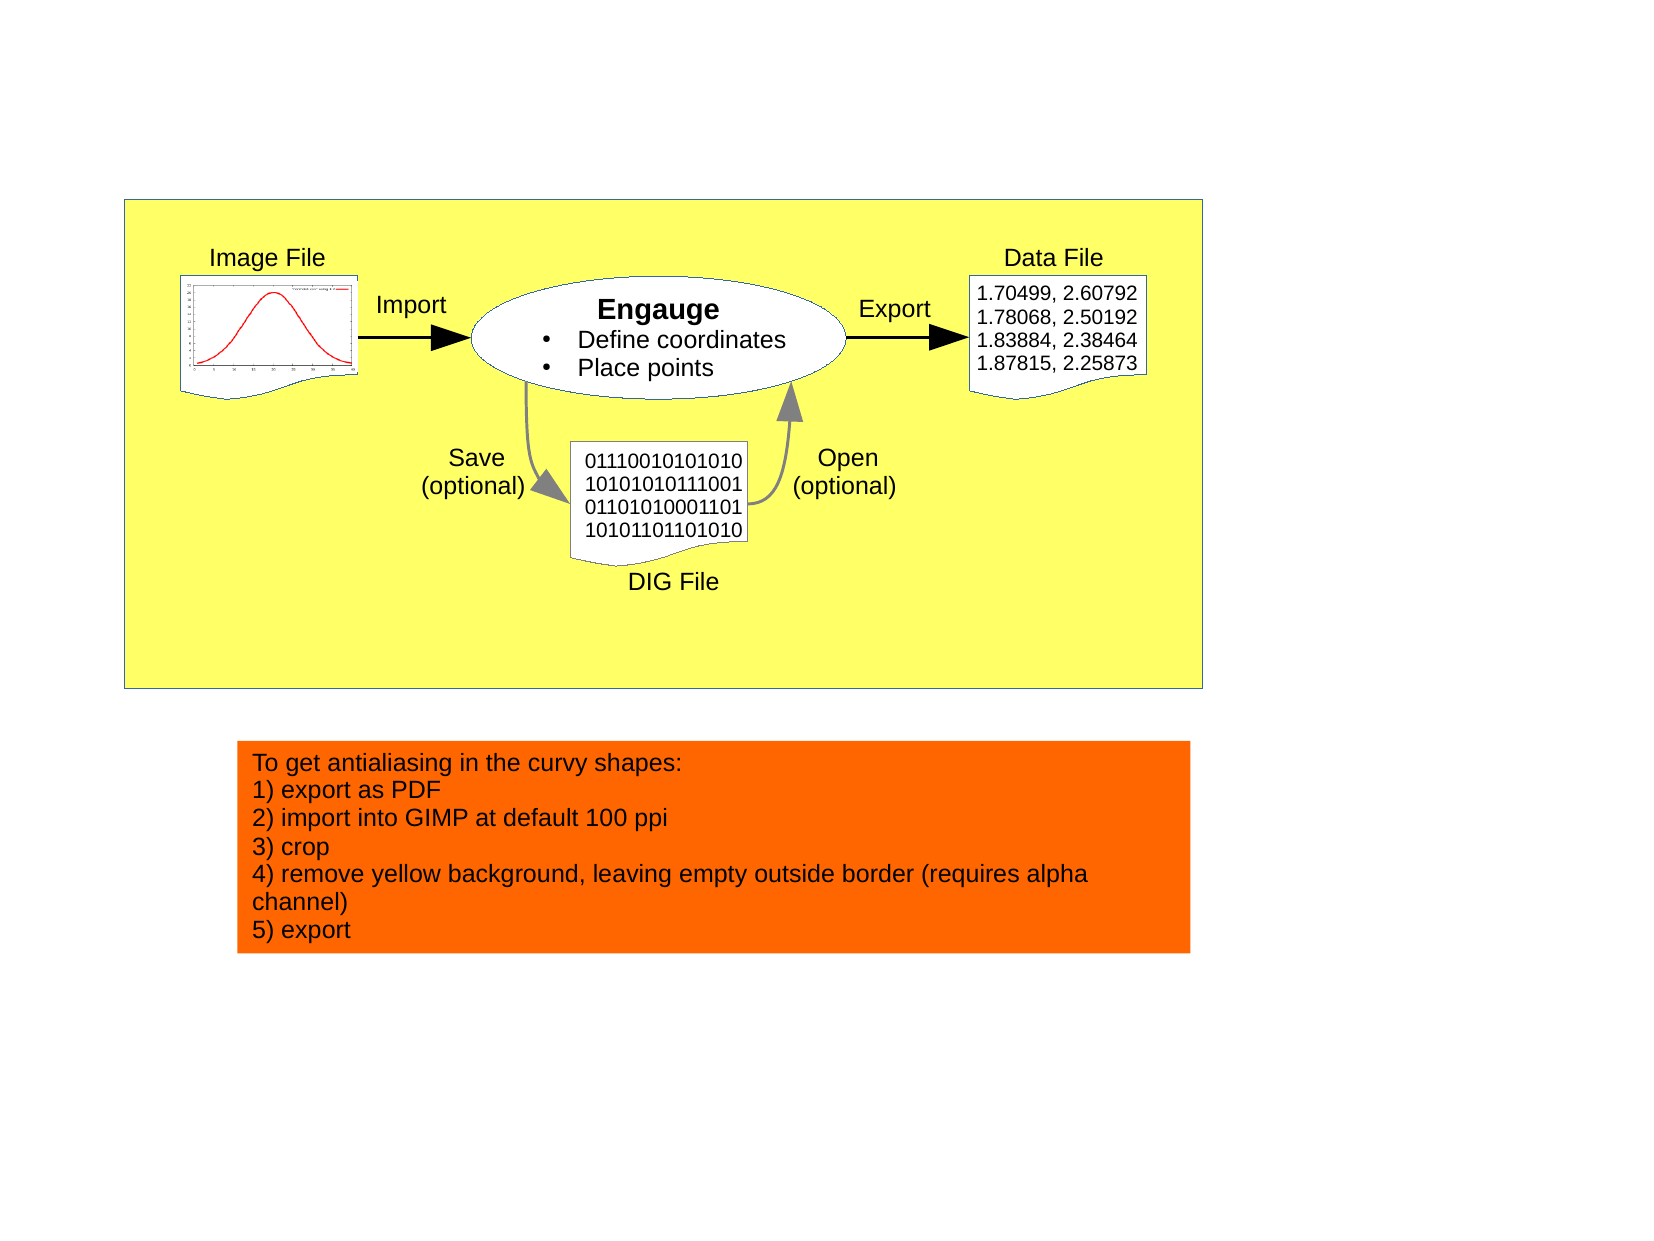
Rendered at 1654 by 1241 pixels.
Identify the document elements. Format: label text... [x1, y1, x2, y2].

text_box 1.70499, 2.60792 1.78068, 2.50192 1.83884, 2.38464 1.87815, 2.25873 [961, 294, 1153, 384]
text_box Image File [172, 236, 364, 294]
text_box Save (optional) [377, 436, 577, 508]
text_box Open (optional) [746, 436, 950, 508]
text_box 01110010101010 10101010111001 01101010001101 10101101101010 [570, 441, 748, 560]
text_box [124, 199, 1203, 689]
text_box To get antialiasing in the curvy shapes: 1) export as PDF 2) import into GIMP at default 100 ppi 3) crop 4) remove yellow background, leaving empty outside border (requires alpha channel) 5) export [237, 740, 1191, 954]
text_box Engauge Define coordinates Place points [471, 276, 846, 400]
text_box Export [812, 287, 984, 344]
text_box Import [358, 283, 501, 337]
text_box DIG File [576, 560, 772, 634]
picture [182, 294, 358, 372]
text_box Data File [951, 236, 1157, 294]
